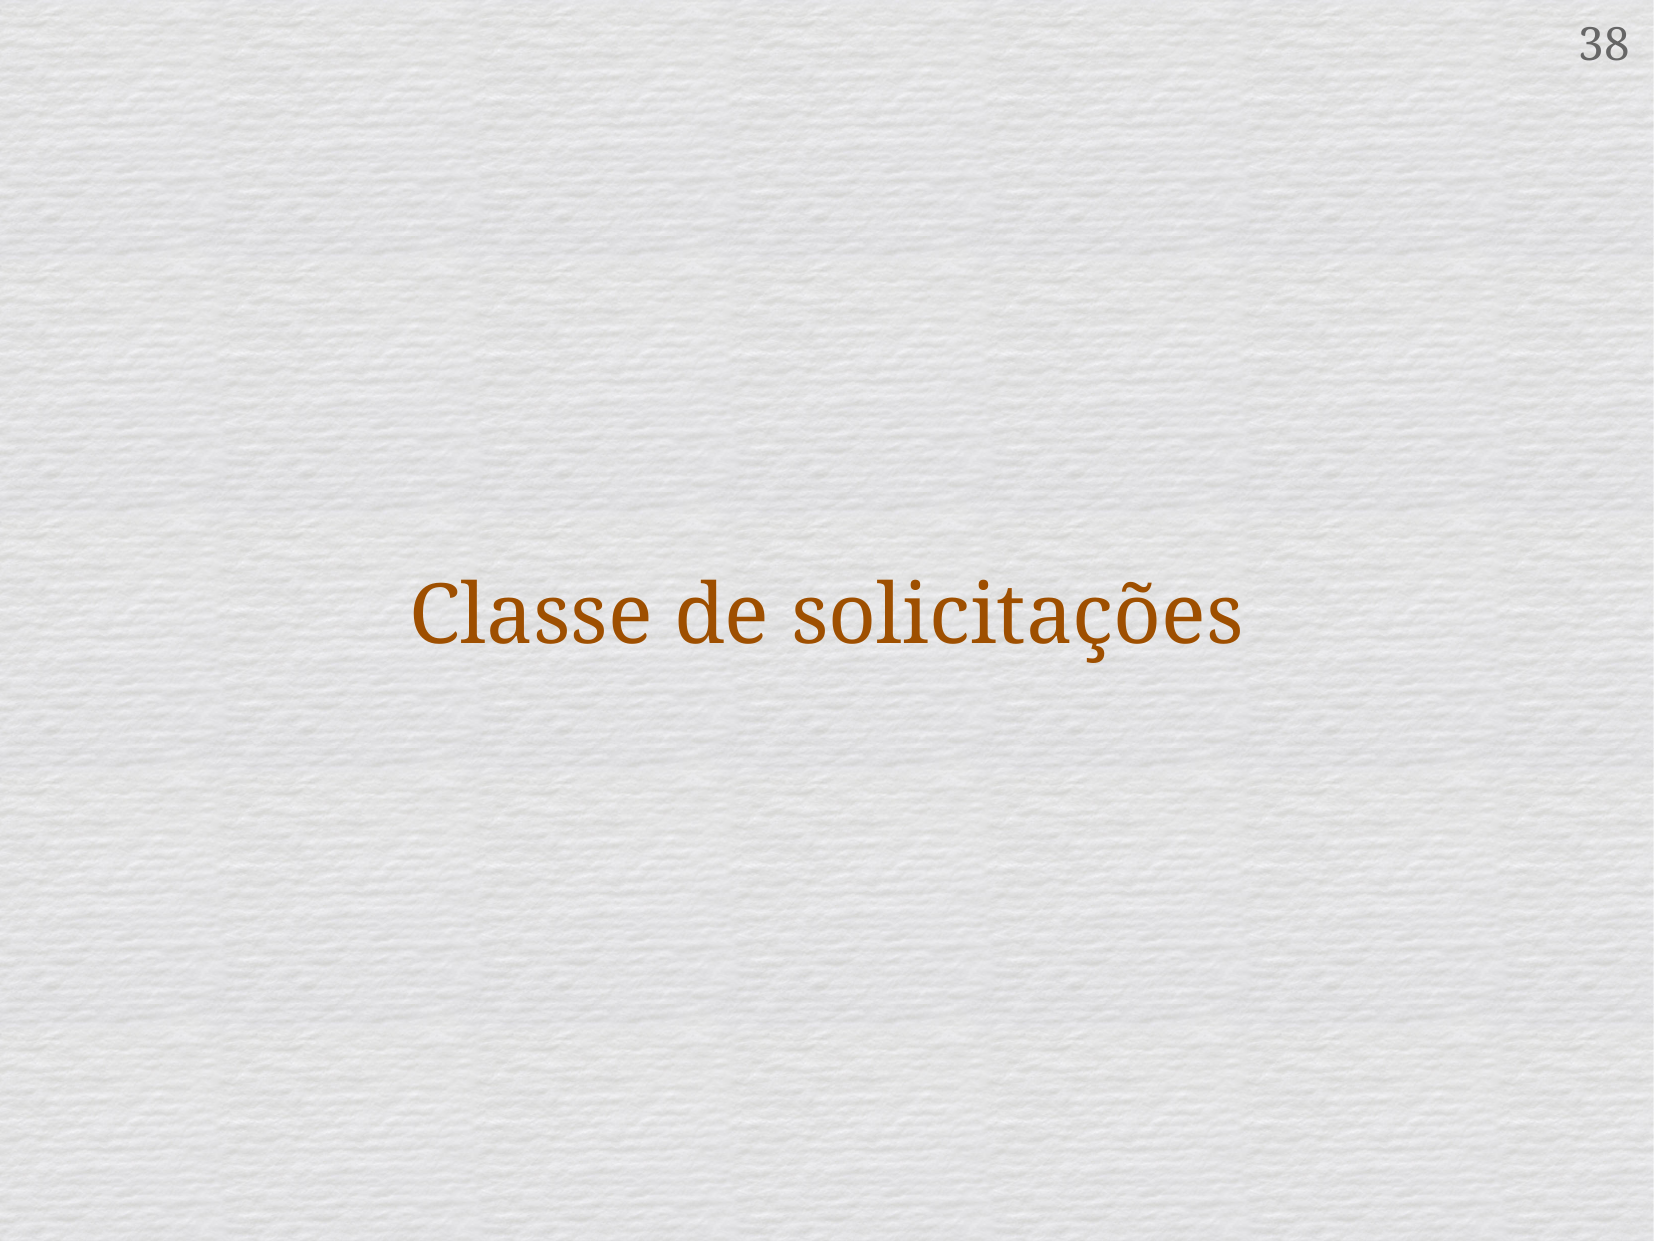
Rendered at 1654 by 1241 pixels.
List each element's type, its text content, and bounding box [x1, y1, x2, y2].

picture [0, 0, 1654, 1241]
title Classe de solicitações [59, 29, 1595, 1196]
